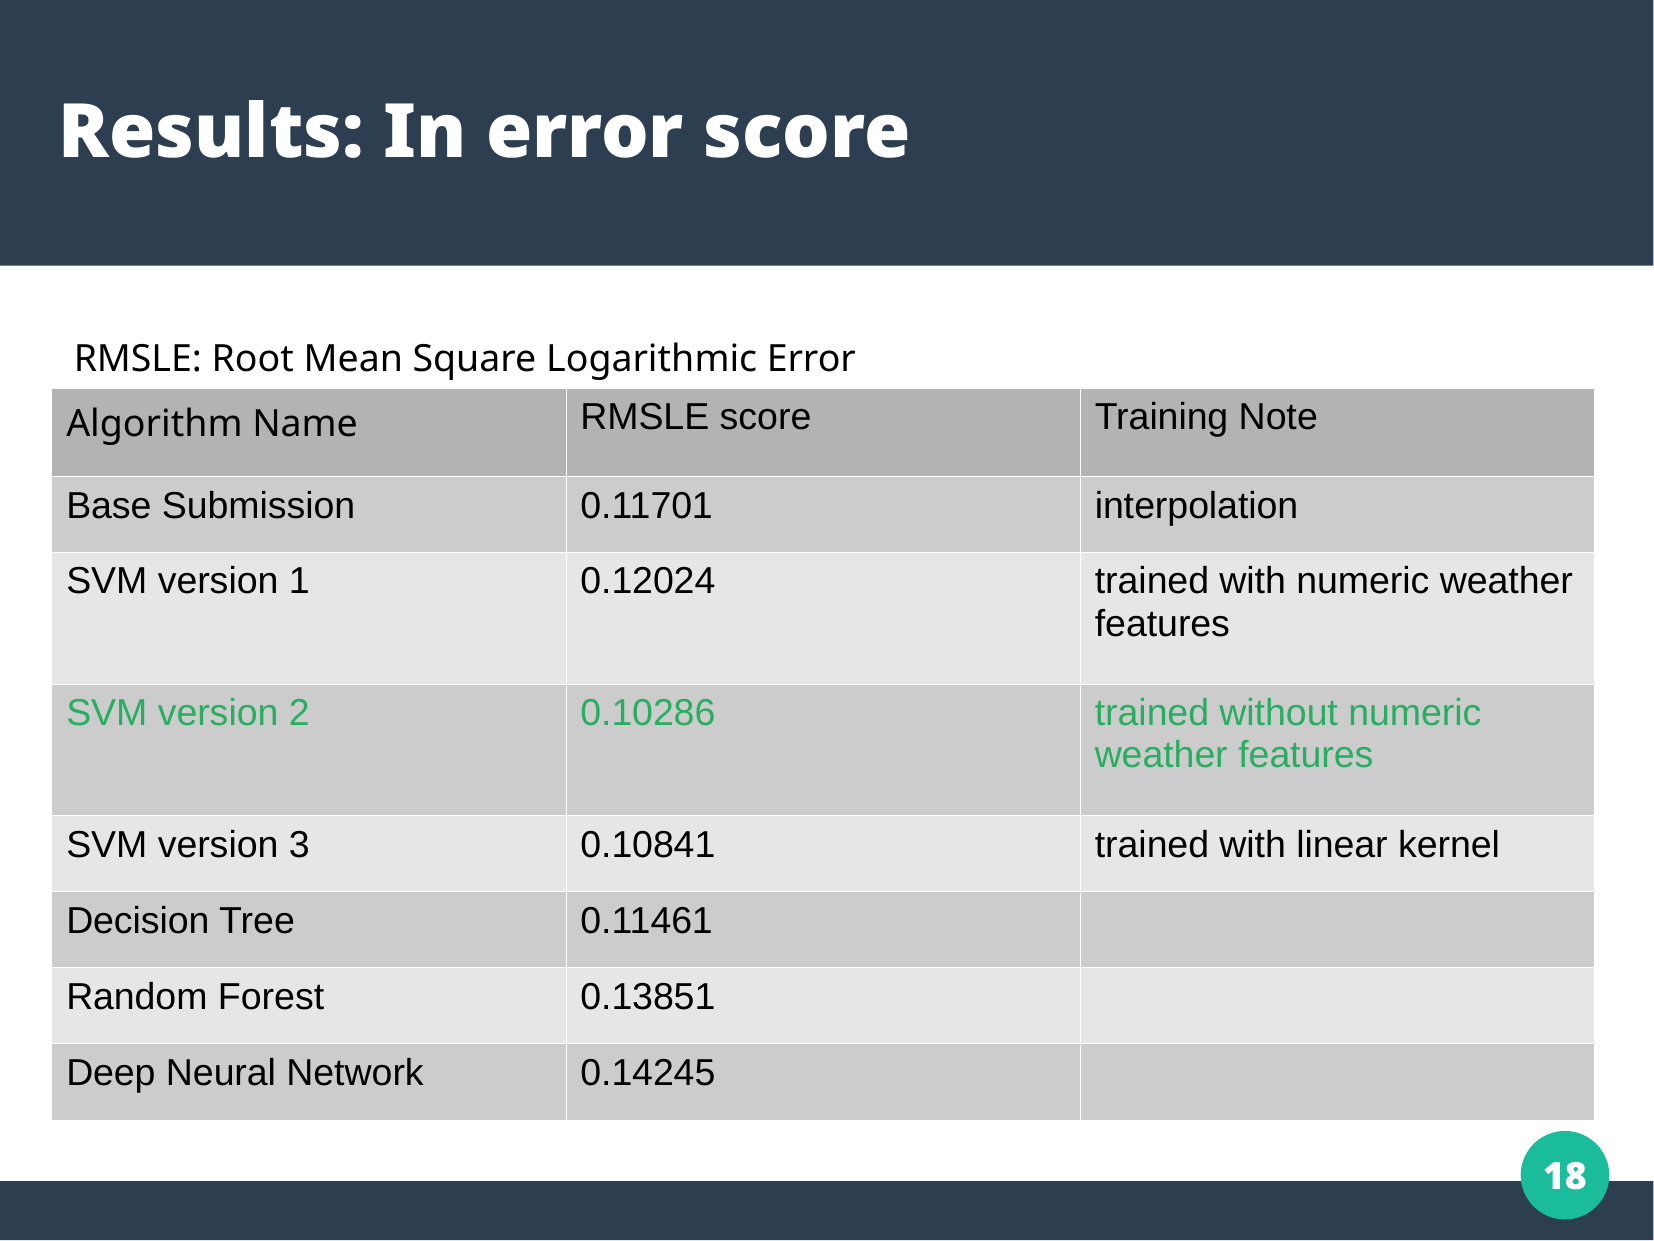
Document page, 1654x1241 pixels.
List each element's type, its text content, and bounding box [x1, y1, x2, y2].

table_cell Base Submission [52, 477, 566, 552]
table_cell 0.10286 [567, 685, 1080, 815]
table_cell [1081, 968, 1594, 1043]
table_cell Decision Tree [52, 892, 566, 967]
table_cell interpolation [1081, 477, 1594, 552]
table_cell Deep Neural Network [52, 1044, 566, 1120]
table_cell trained without numeric weather features [1081, 685, 1594, 815]
table_header Algorithm Name [52, 389, 566, 476]
table_cell 0.11701 [567, 477, 1080, 552]
table_cell Random Forest [52, 968, 566, 1043]
table_cell 0.13851 [567, 968, 1080, 1043]
table_cell 0.14245 [567, 1044, 1080, 1120]
table_cell [1081, 892, 1594, 967]
table_cell SVM version 2 [52, 685, 566, 815]
table_cell SVM version 3 [52, 816, 566, 891]
table_header RMSLE score [567, 389, 1080, 476]
table_cell 0.10841 [567, 816, 1080, 891]
title Results: In error score [59, 49, 1595, 207]
text_box RMSLE: Root Mean Square Logarithmic Error [59, 324, 1063, 383]
table_cell trained with linear kernel [1081, 816, 1594, 891]
table_cell 0.12024 [567, 553, 1080, 684]
table_cell trained with numeric weather features [1081, 553, 1594, 684]
table_header Training Note [1081, 389, 1594, 476]
table_cell [1081, 1044, 1594, 1120]
table_cell 0.11461 [567, 892, 1080, 967]
table_cell SVM version 1 [52, 553, 566, 684]
